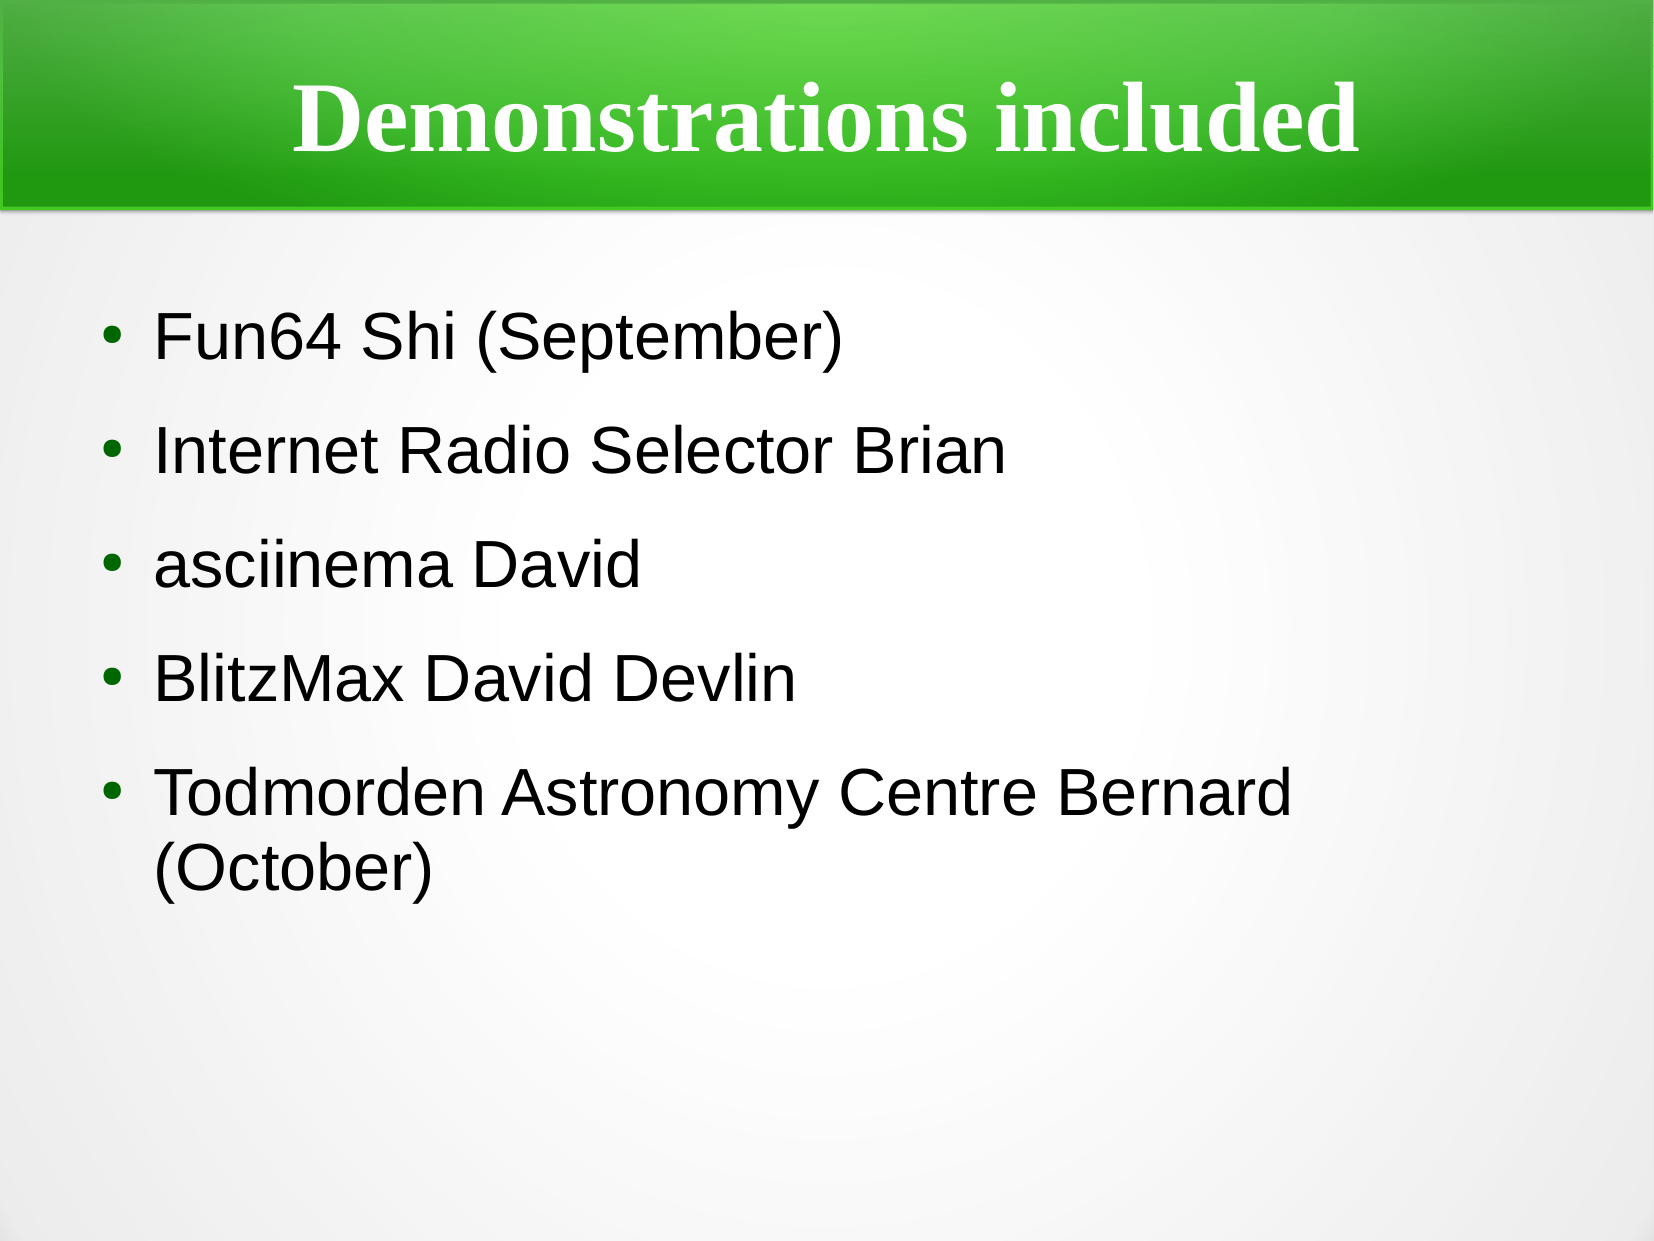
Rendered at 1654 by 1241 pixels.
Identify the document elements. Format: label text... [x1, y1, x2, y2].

title Demonstrations included [82, 45, 1571, 192]
list Fun64 Shi (September) Internet Radio Selector Brian asciinema David BlitzMax David Devlin Todmorden Astronomy Centre Bernard (October) [82, 299, 1571, 1019]
